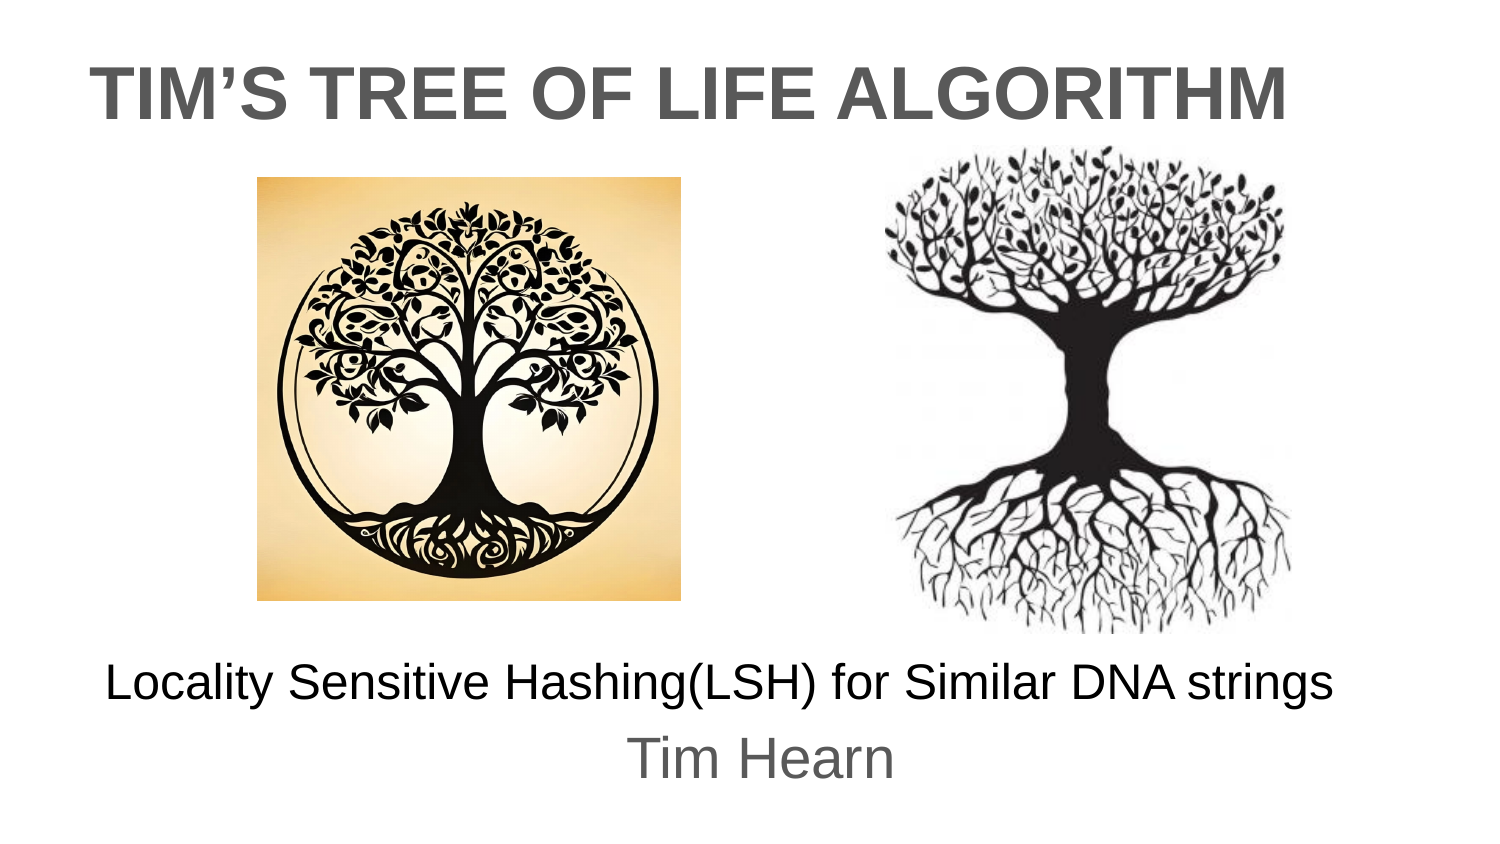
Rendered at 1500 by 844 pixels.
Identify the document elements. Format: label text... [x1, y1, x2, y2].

subtitle Tim Hearn [62, 705, 1460, 836]
picture [257, 177, 681, 601]
title Locality Sensitive Hashing(LSH) for Similar DNA strings [43, 625, 1441, 725]
picture [885, 145, 1292, 634]
text_box TIM’S TREE OF LIFE ALGORITHM [74, 29, 1446, 153]
